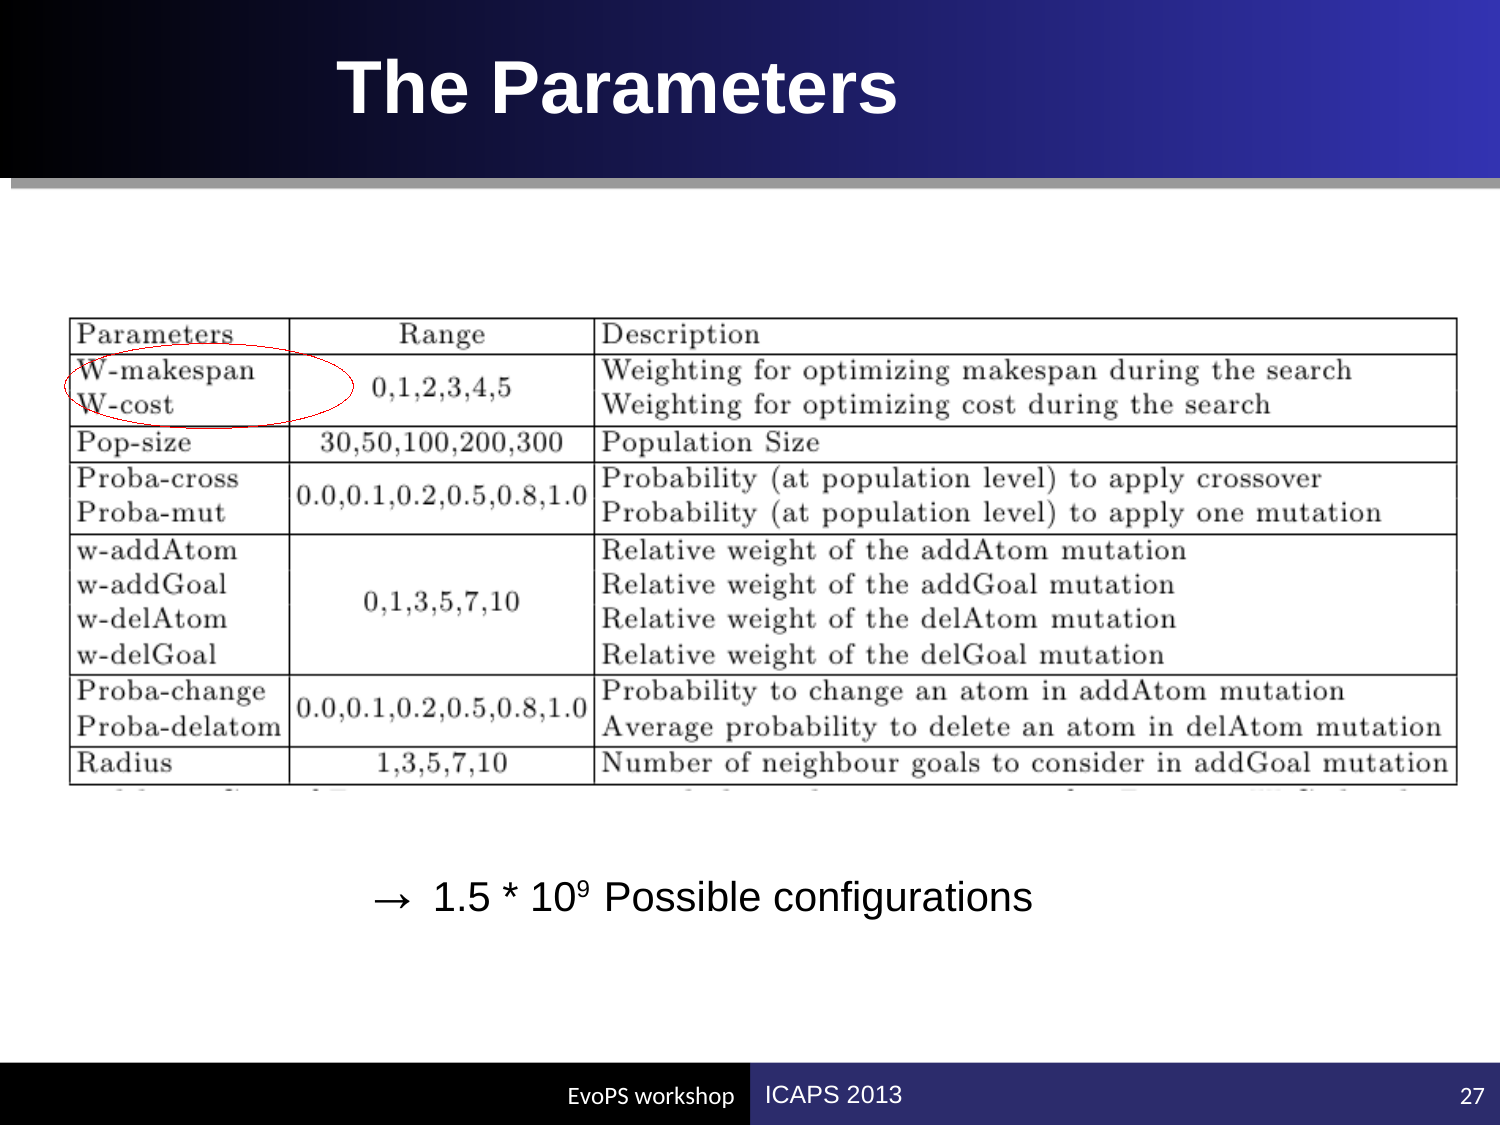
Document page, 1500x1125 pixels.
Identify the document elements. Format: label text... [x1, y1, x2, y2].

text_box → 1.5 * 109 Possible configurations [348, 845, 1072, 931]
picture [52, 299, 1480, 791]
text_box The Parameters [322, 31, 1214, 137]
